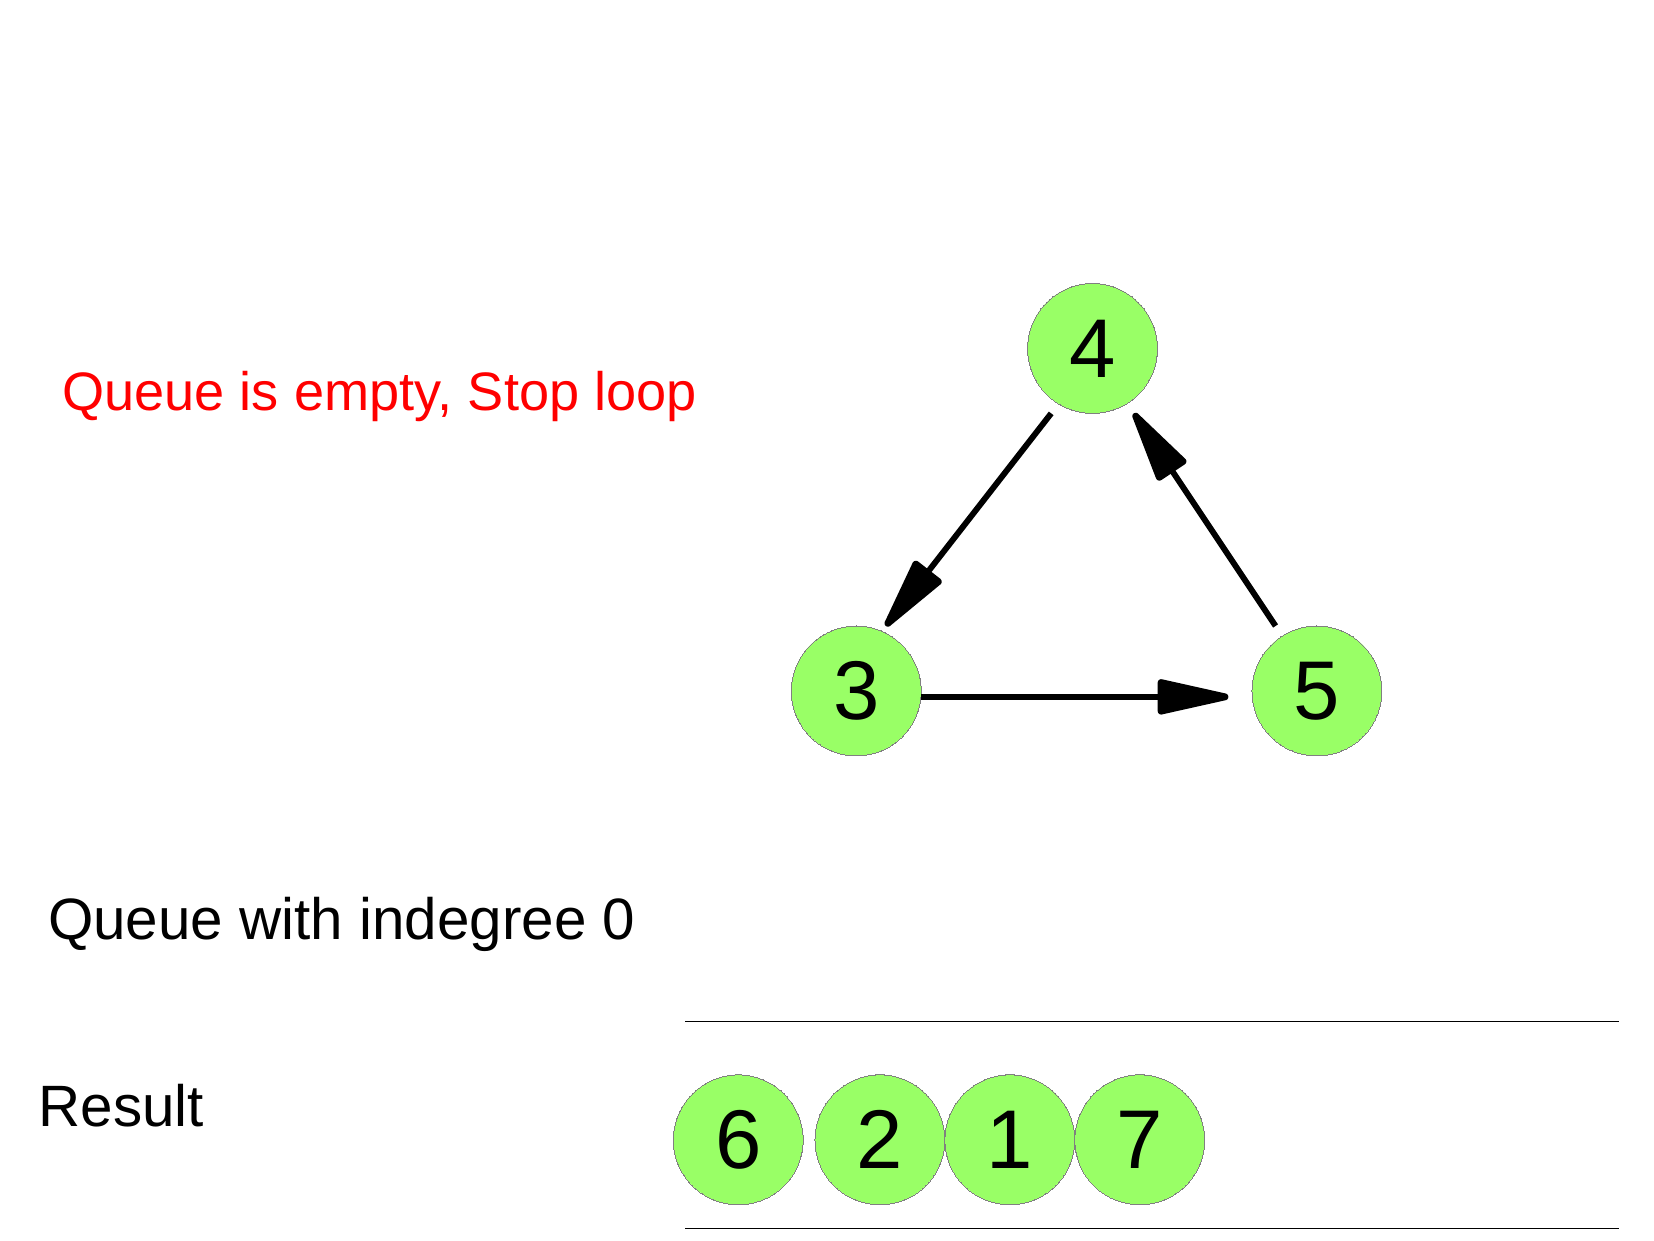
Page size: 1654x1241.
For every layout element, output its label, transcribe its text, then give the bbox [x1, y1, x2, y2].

text_box 3 [791, 625, 922, 756]
text_box Queue is empty, Stop loop [47, 354, 863, 556]
text_box Result [23, 1065, 219, 1146]
text_box 2 [814, 1074, 945, 1205]
text_box 4 [1027, 283, 1158, 414]
text_box 6 [673, 1074, 804, 1205]
text_box 1 [945, 1074, 1075, 1205]
text_box Queue with indegree 0 [33, 879, 650, 960]
text_box 7 [1074, 1074, 1205, 1205]
text_box 5 [1251, 625, 1382, 756]
